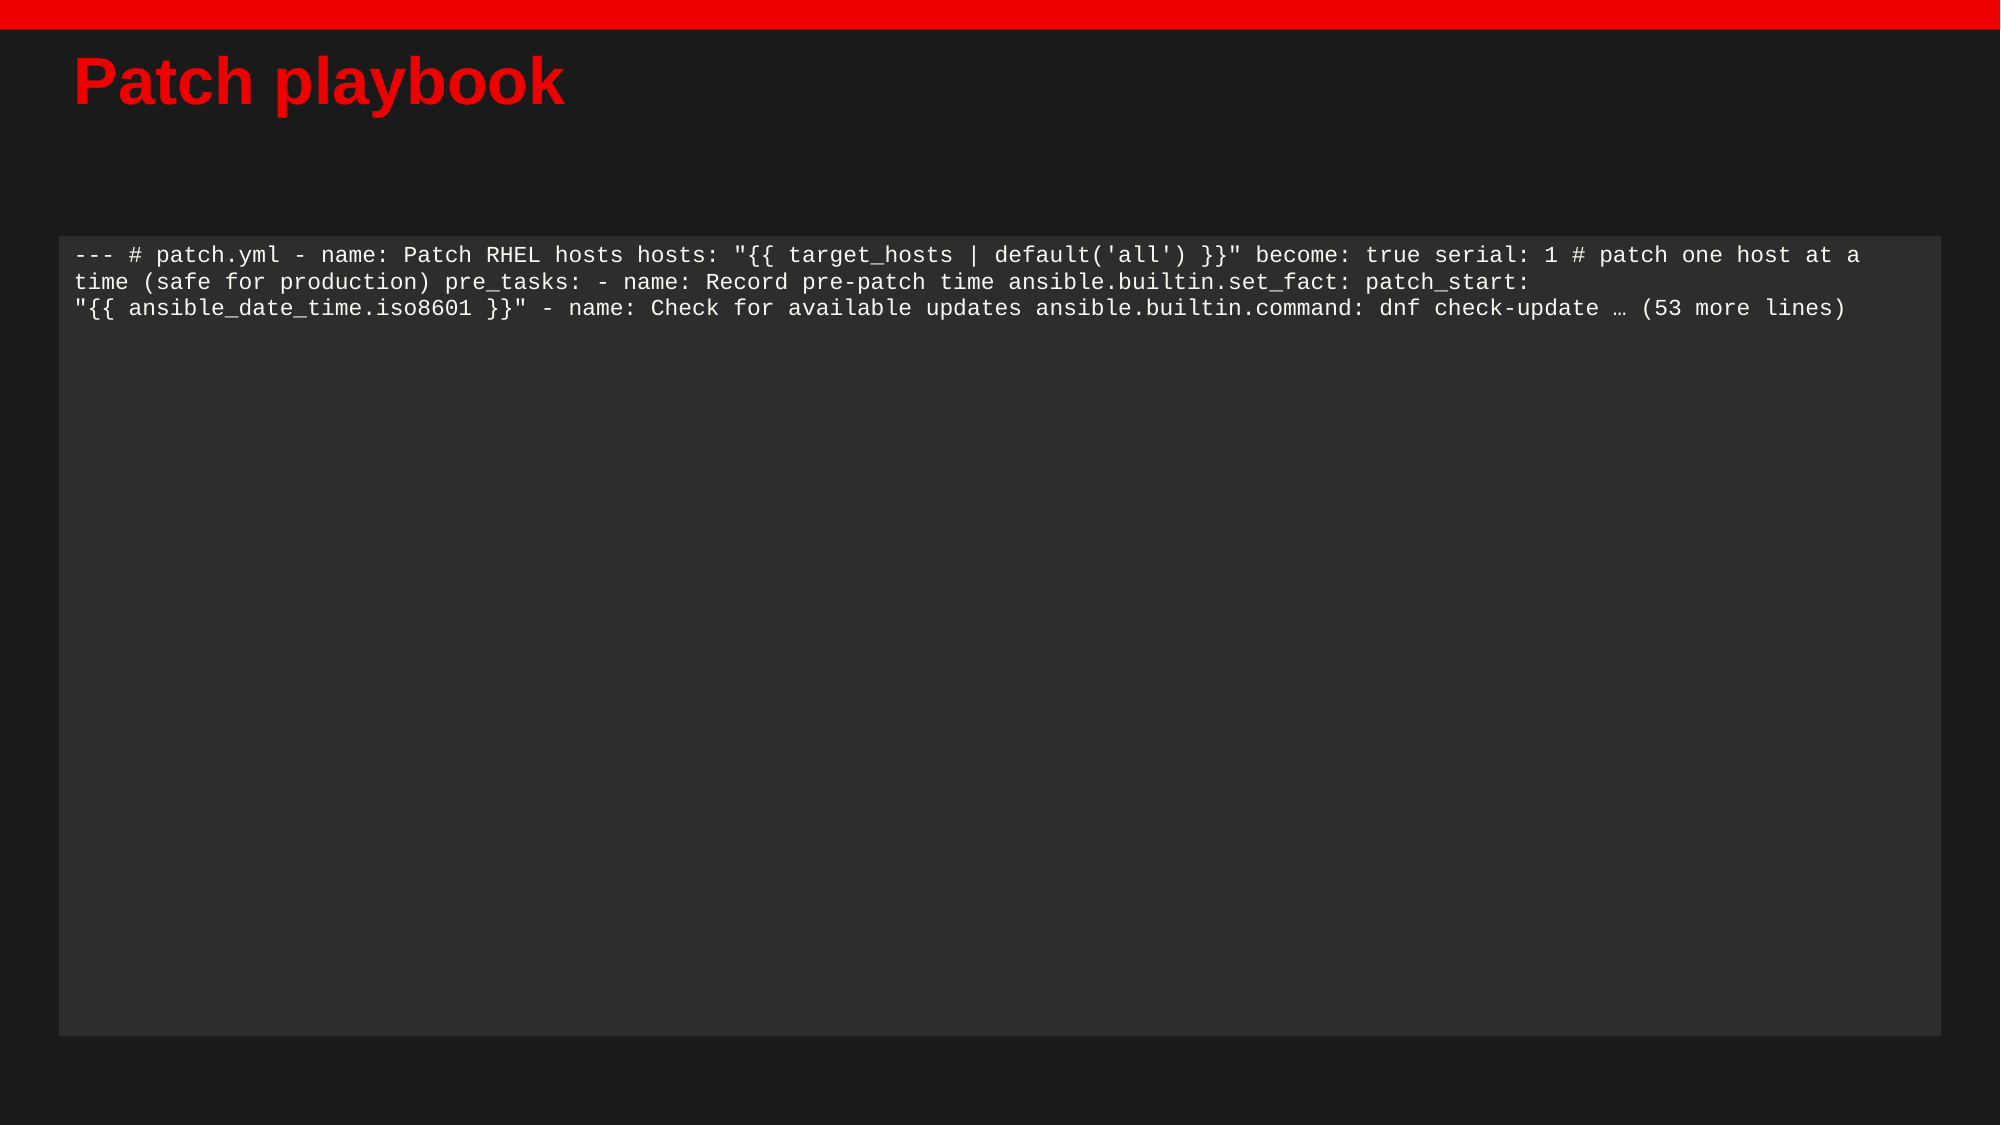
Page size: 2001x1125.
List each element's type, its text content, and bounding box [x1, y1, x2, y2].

text_box Patch playbook [59, 36, 1942, 208]
text_box --- # patch.yml - name: Patch RHEL hosts hosts: "{{ target_hosts | default('all') }}" become: true serial: 1 # patch one host at a time (safe for production) pre_tasks: - name: Record pre-patch time ansible.builtin.set_fact: patch_start: "{{ ansible_date_time.iso8601 }}" - name: Check for available updates ansible.builtin.command: dnf check-update … (53 more lines) [59, 236, 1942, 1037]
text_box [0, 0, 2001, 30]
